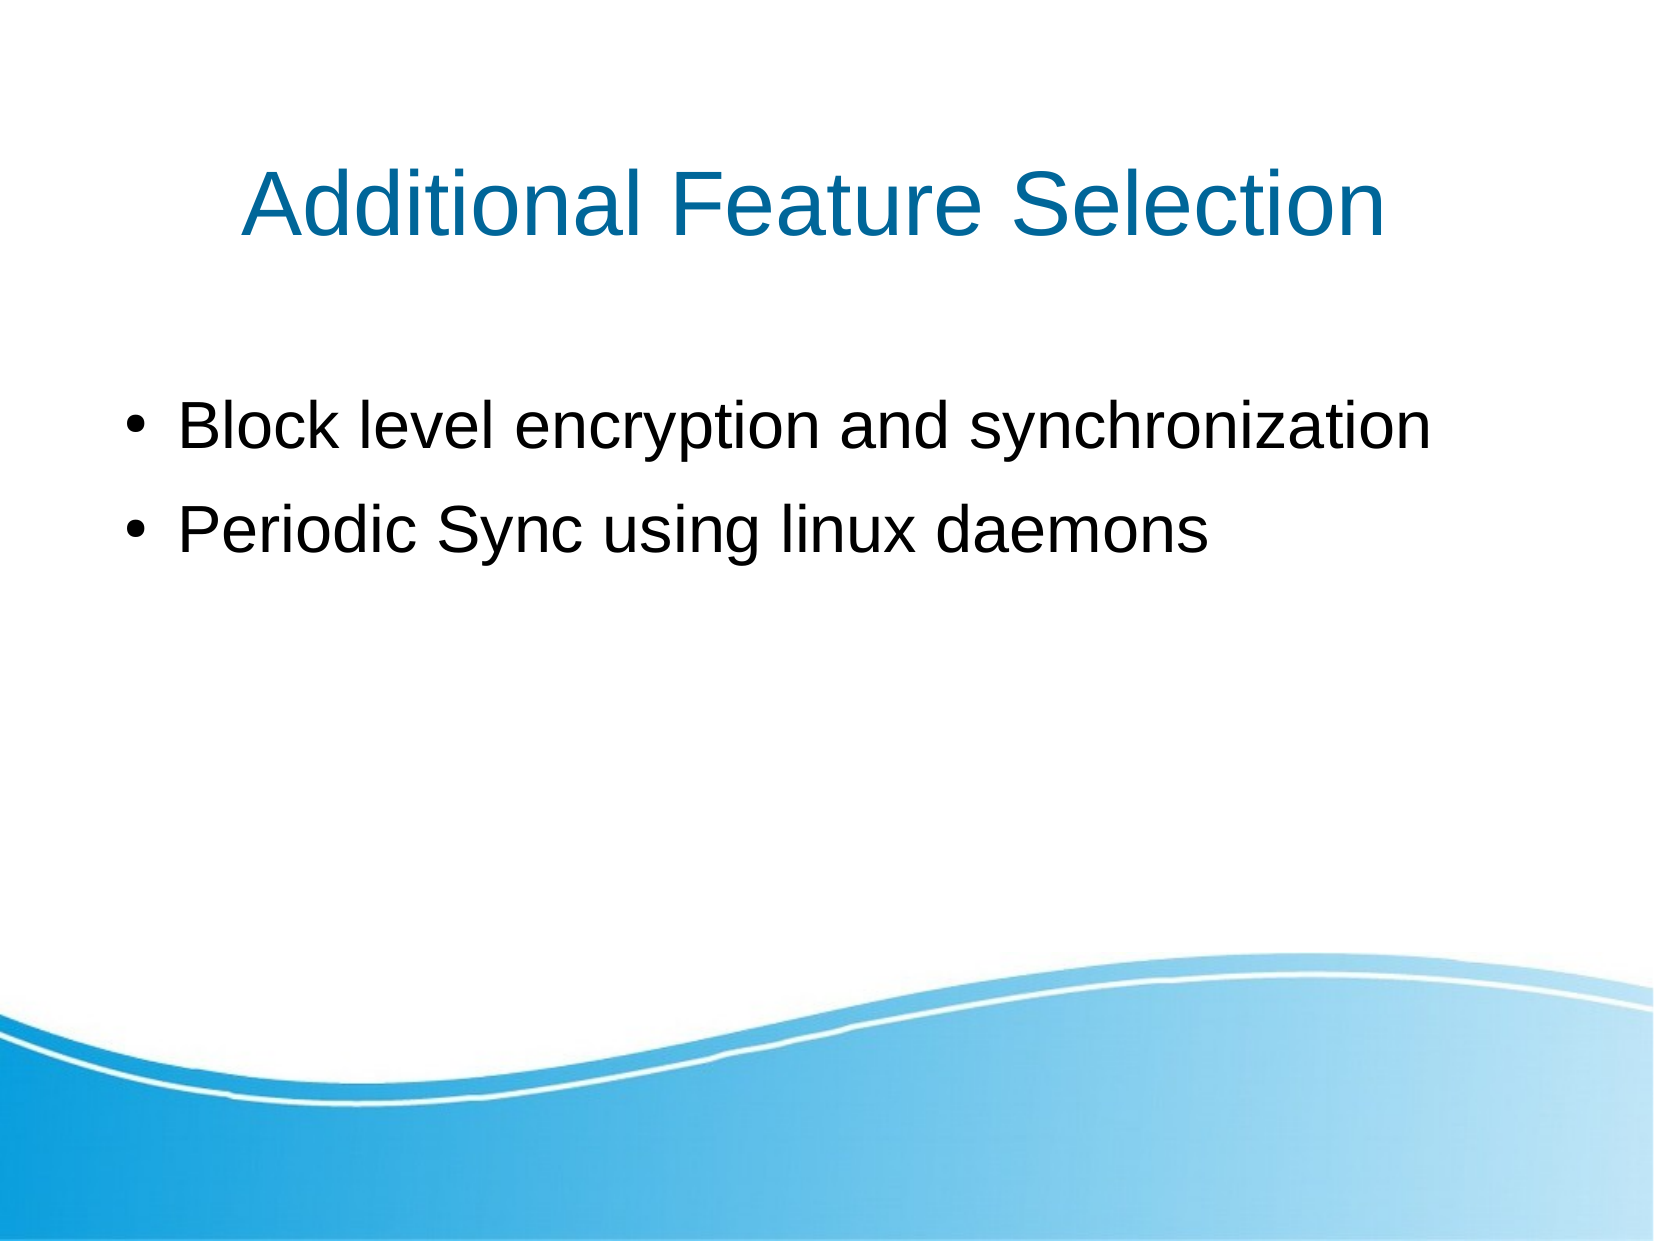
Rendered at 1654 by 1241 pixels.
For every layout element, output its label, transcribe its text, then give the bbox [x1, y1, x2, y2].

title Additional Feature Selection [70, 100, 1560, 308]
list Block level encryption and synchronization Periodic Sync using linux daemons [106, 388, 1595, 733]
picture [0, 952, 1654, 1241]
